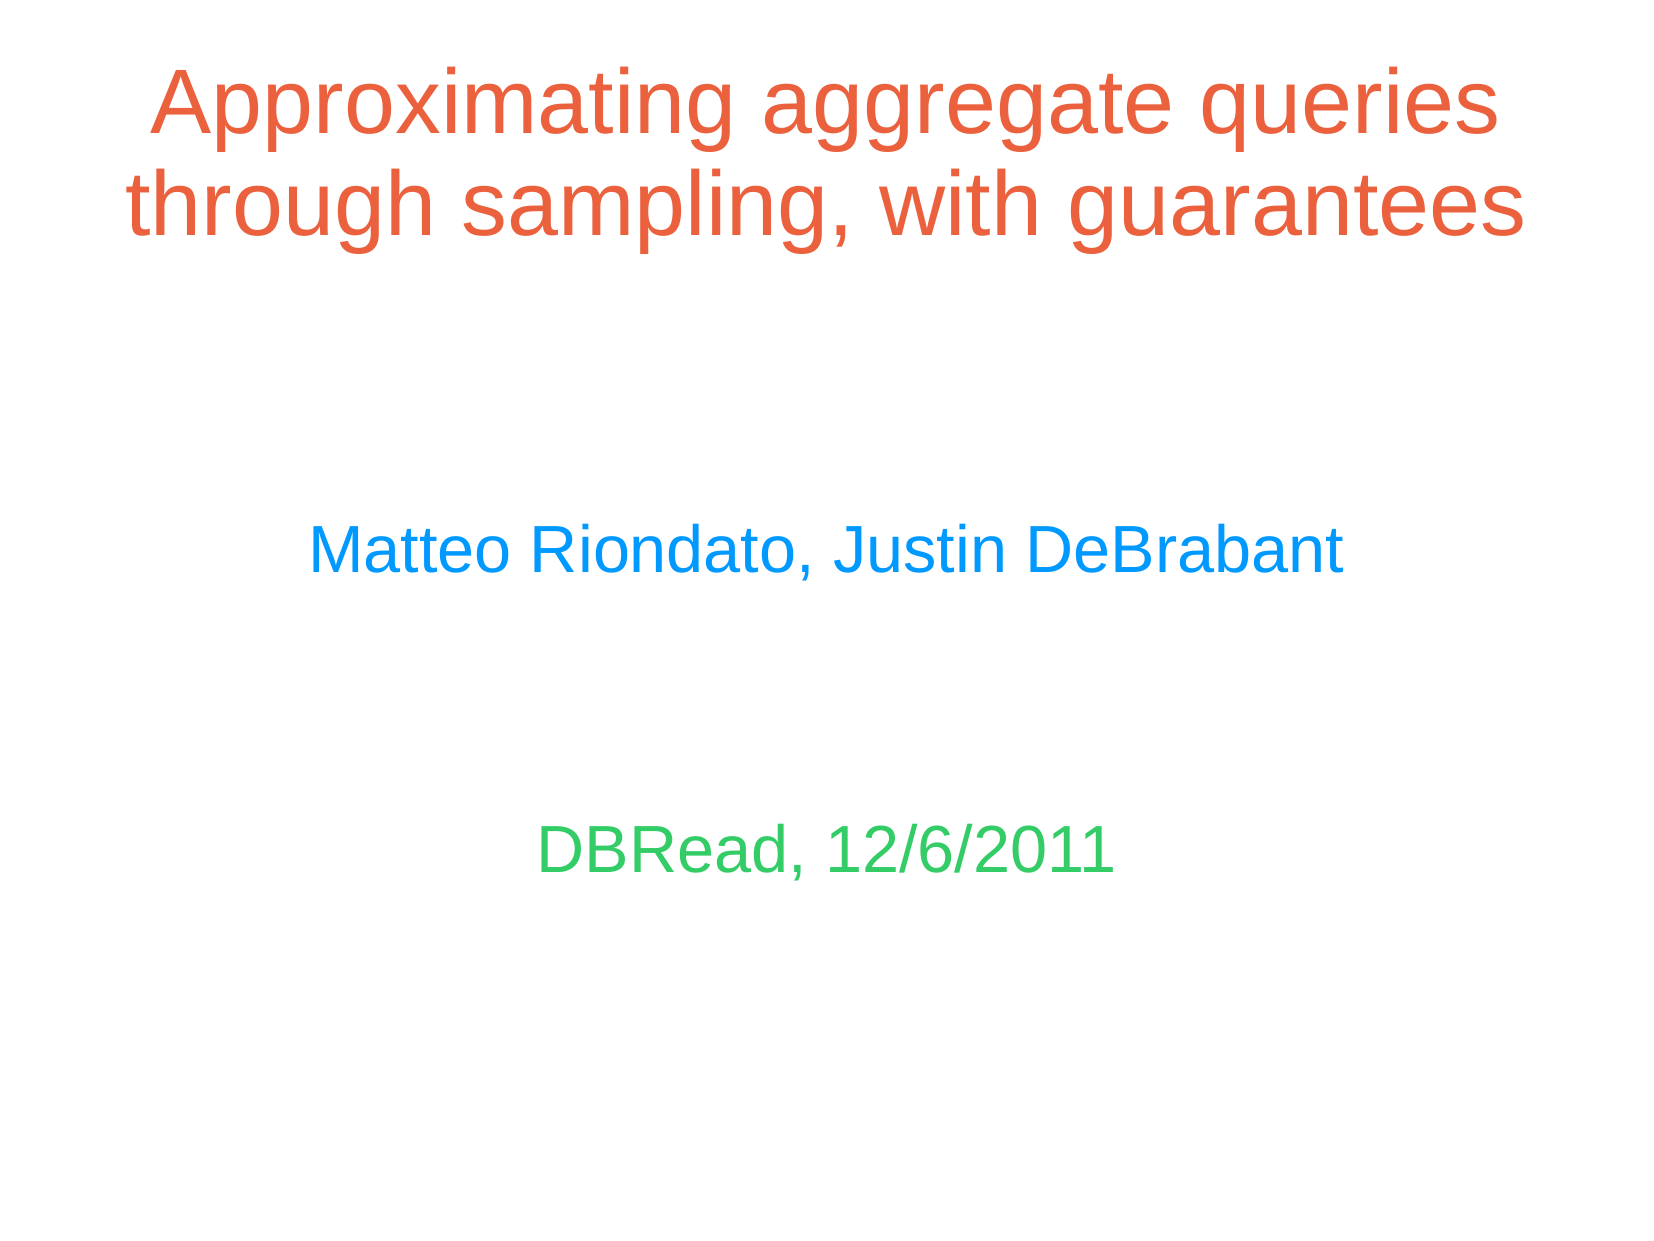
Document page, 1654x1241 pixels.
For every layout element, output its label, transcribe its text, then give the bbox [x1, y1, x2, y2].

subtitle Matteo Riondato, Justin DeBrabant DBRead, 12/6/2011 [82, 290, 1571, 1109]
title Approximating aggregate queries through sampling, with guarantees [82, 49, 1571, 257]
